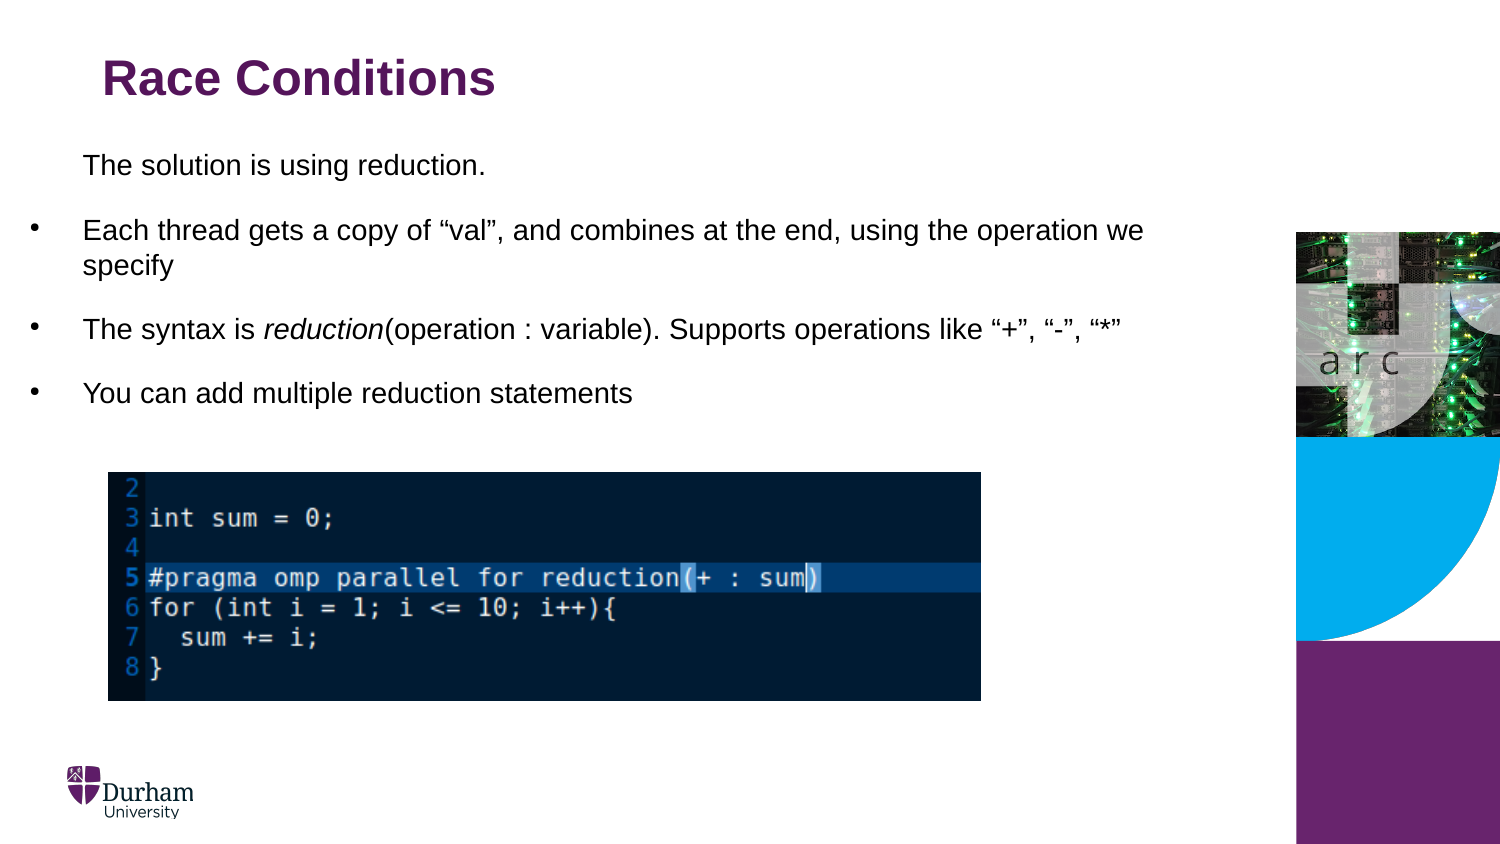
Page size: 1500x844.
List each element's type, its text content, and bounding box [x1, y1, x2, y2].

list The solution is using reduction. Each thread gets a copy of “val”, and combines at the end, using the operation we specify The syntax is reduction(operation : variable). Supports operations like “+”, “-”, “*” You can add multiple reduction statements [11, 146, 1207, 485]
title Race Conditions [101, 45, 1399, 187]
picture [67, 766, 193, 819]
text_box [1296, 640, 1500, 844]
picture [108, 472, 981, 701]
picture [1296, 232, 1500, 436]
picture [1332, 467, 1500, 640]
